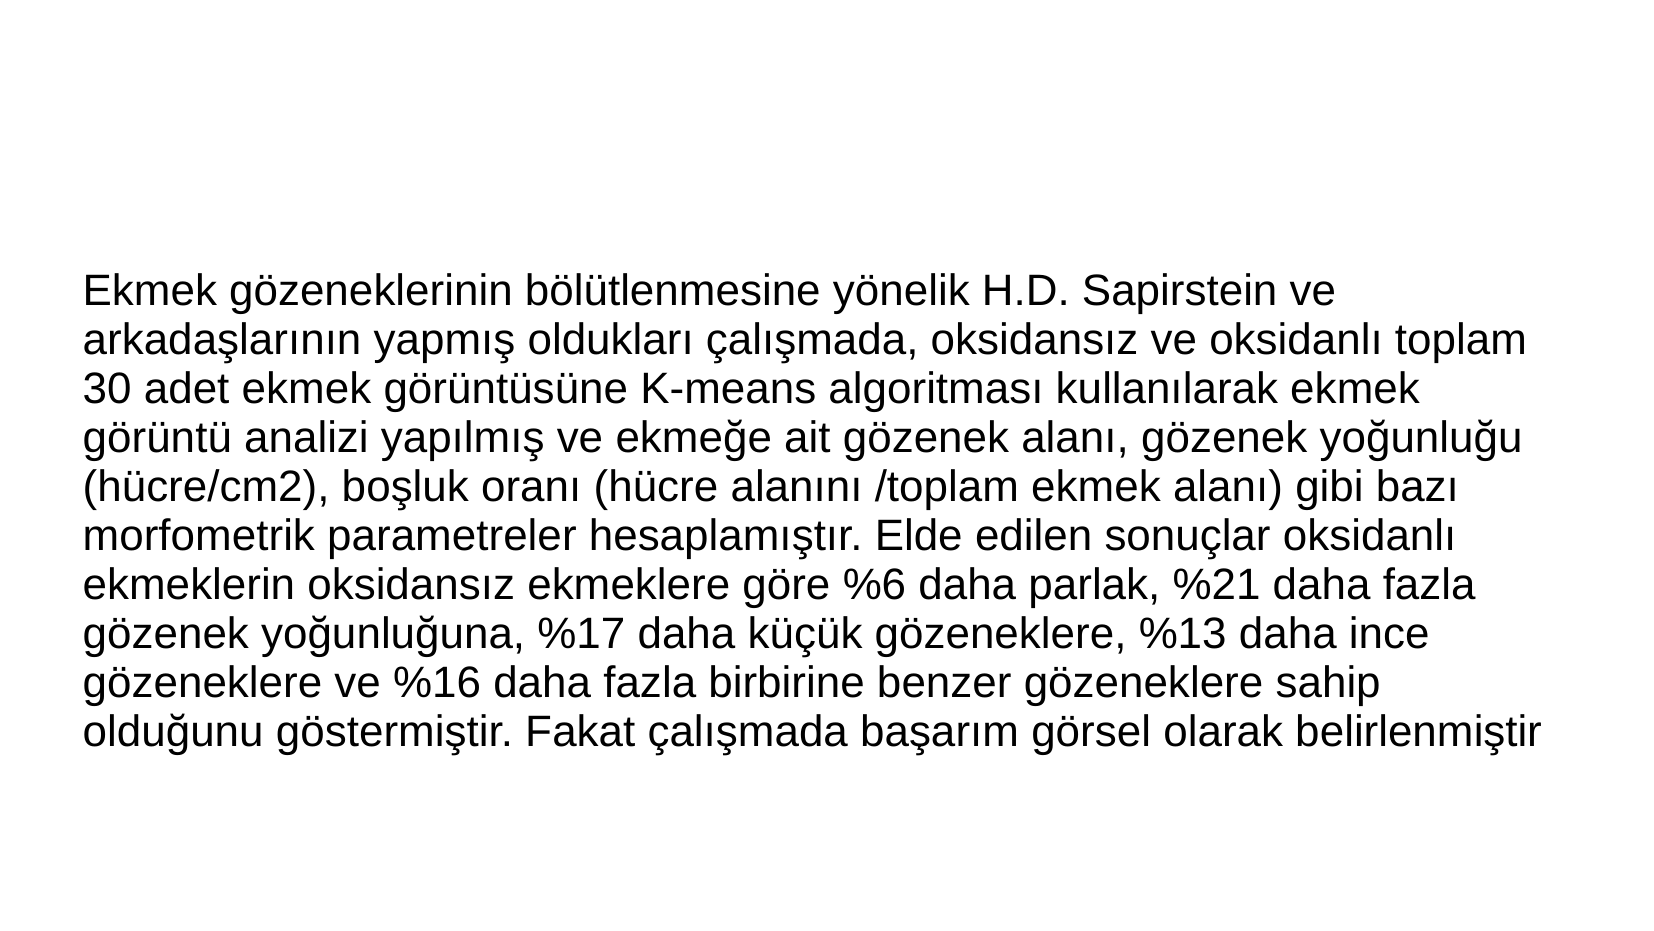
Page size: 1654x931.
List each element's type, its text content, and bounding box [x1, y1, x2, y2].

list Ekmek gözeneklerinin bölütlenmesine yönelik H.D. Sapirstein ve arkadaşlarının yapmış oldukları çalışmada, oksidansız ve oksidanlı toplam 30 adet ekmek görüntüsüne K-means algoritması kullanılarak ekmek görüntü analizi yapılmış ve ekmeğe ait gözenek alanı, gözenek yoğunluğu (hücre/cm2), boşluk oranı (hücre alanını /toplam ekmek alanı) gibi bazı morfometrik parametreler hesaplamıştır. Elde edilen sonuçlar oksidanlı ekmeklerin oksidansız ekmeklere göre %6 daha parlak, %21 daha fazla gözenek yoğunluğuna, %17 daha küçük gözeneklere, %13 daha ince gözeneklere ve %16 daha fazla birbirine benzer gözeneklere sahip olduğunu göstermiştir. Fakat çalışmada başarım görsel olarak belirlenmiştir [82, 265, 1571, 806]
